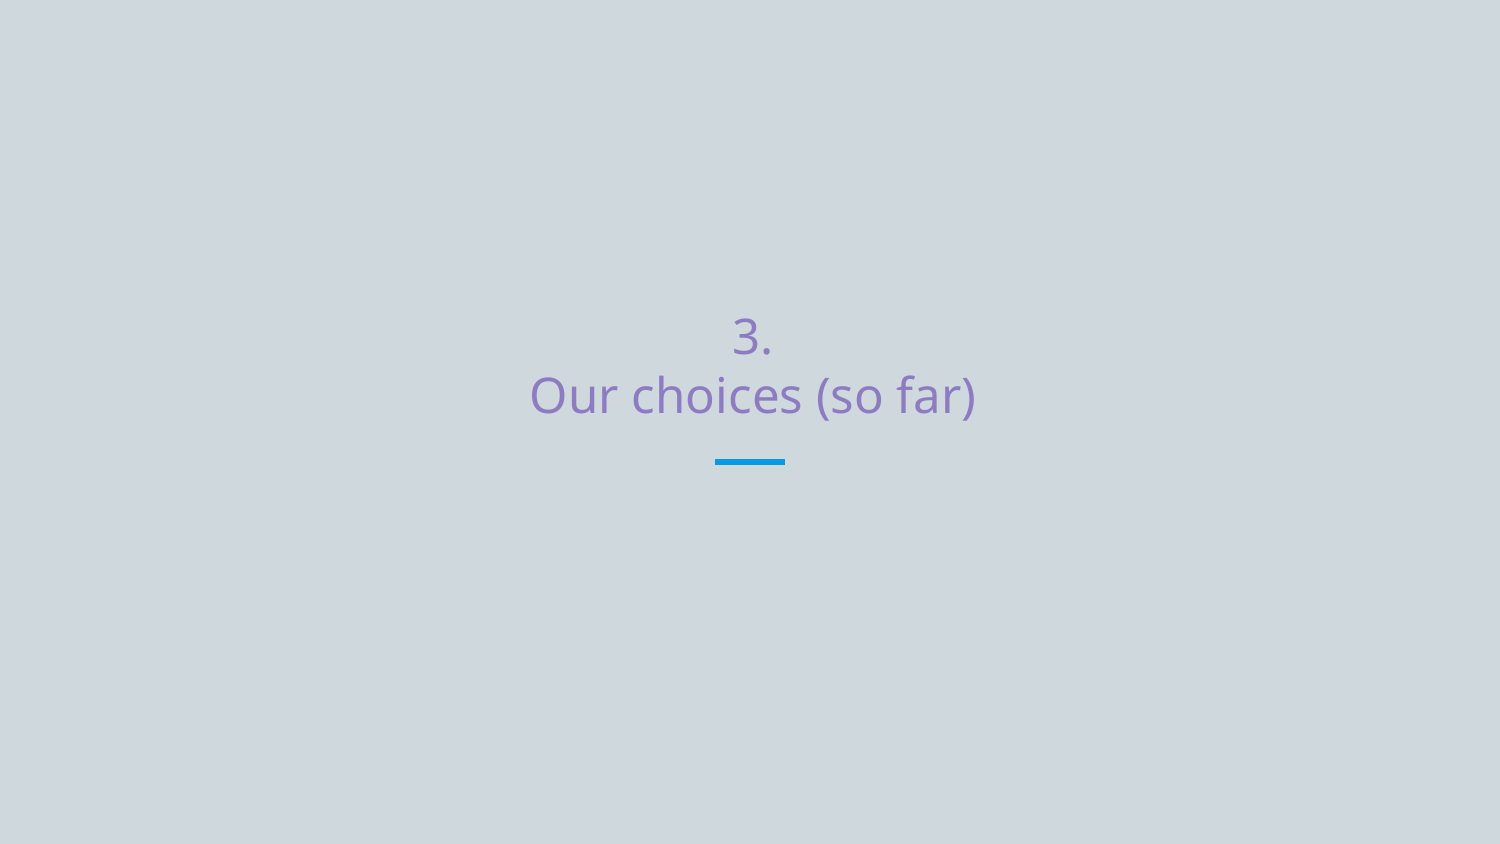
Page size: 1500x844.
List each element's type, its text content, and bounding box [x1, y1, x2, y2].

title 3. Our choices (so far) [78, 289, 1428, 439]
